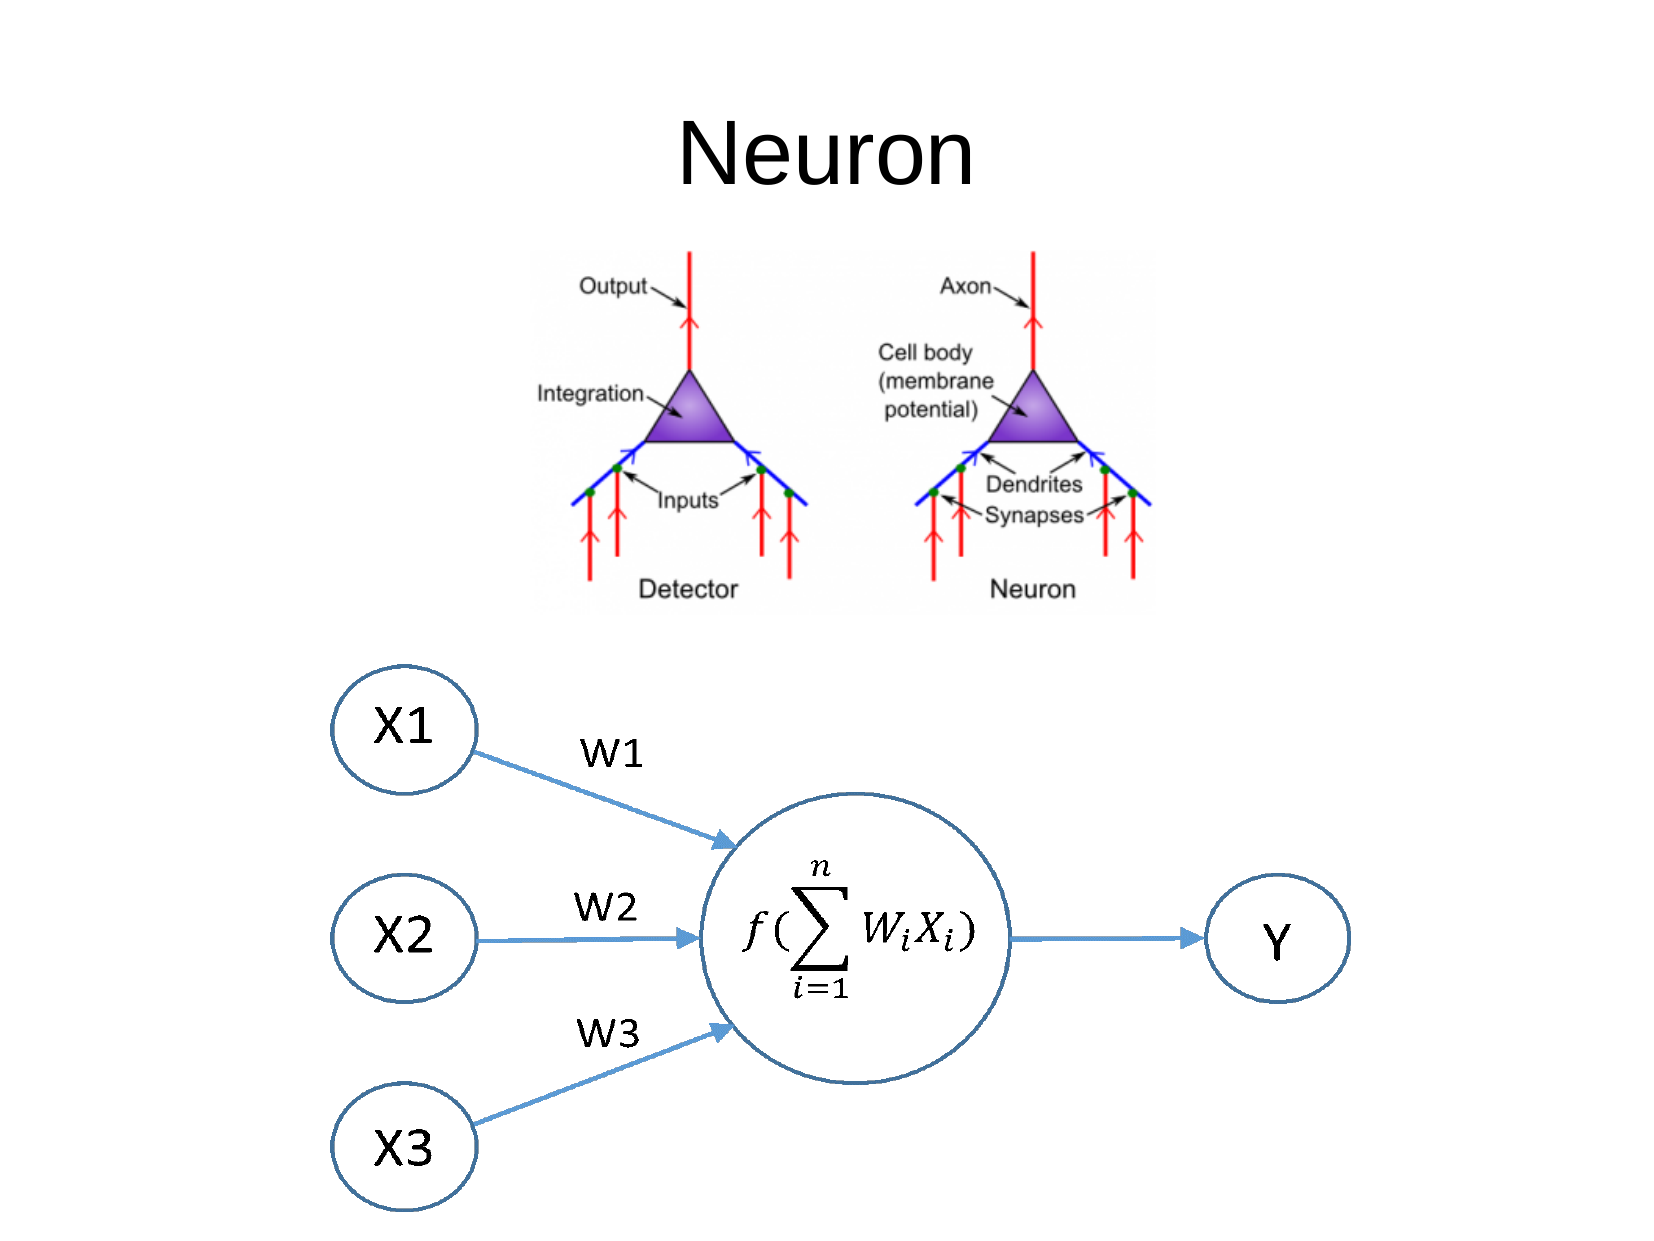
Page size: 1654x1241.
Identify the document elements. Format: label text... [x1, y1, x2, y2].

picture [330, 664, 1351, 1216]
picture [530, 250, 1156, 616]
title Neuron [82, 49, 1571, 257]
